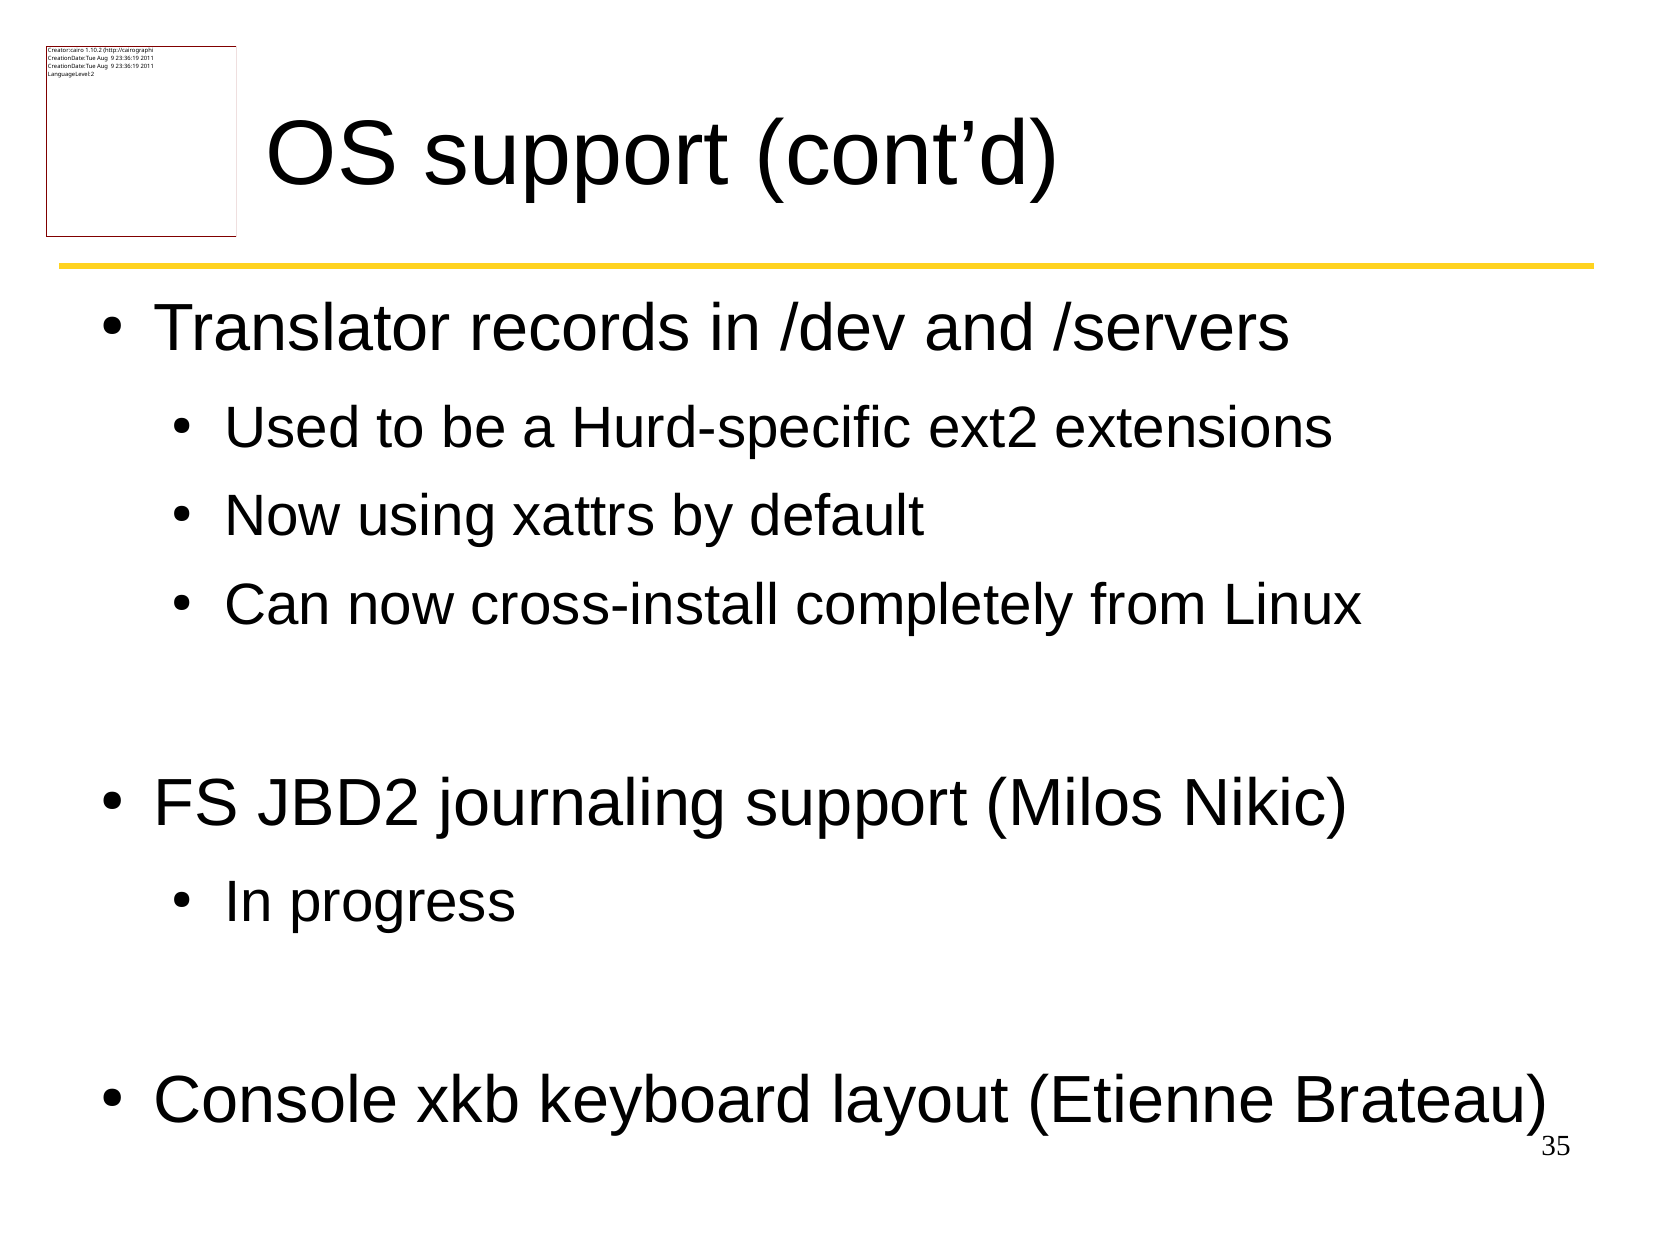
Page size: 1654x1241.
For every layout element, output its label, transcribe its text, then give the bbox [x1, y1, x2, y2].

list Translator records in /dev and /servers Used to be a Hurd-specific ext2 extensions Now using xattrs by default Can now cross-install completely from Linux FS JBD2 journaling support (Milos Nikic) In progress Console xkb keyboard layout (Etienne Brateau) [82, 290, 1571, 1152]
title OS support (cont’d) [265, 49, 1571, 257]
